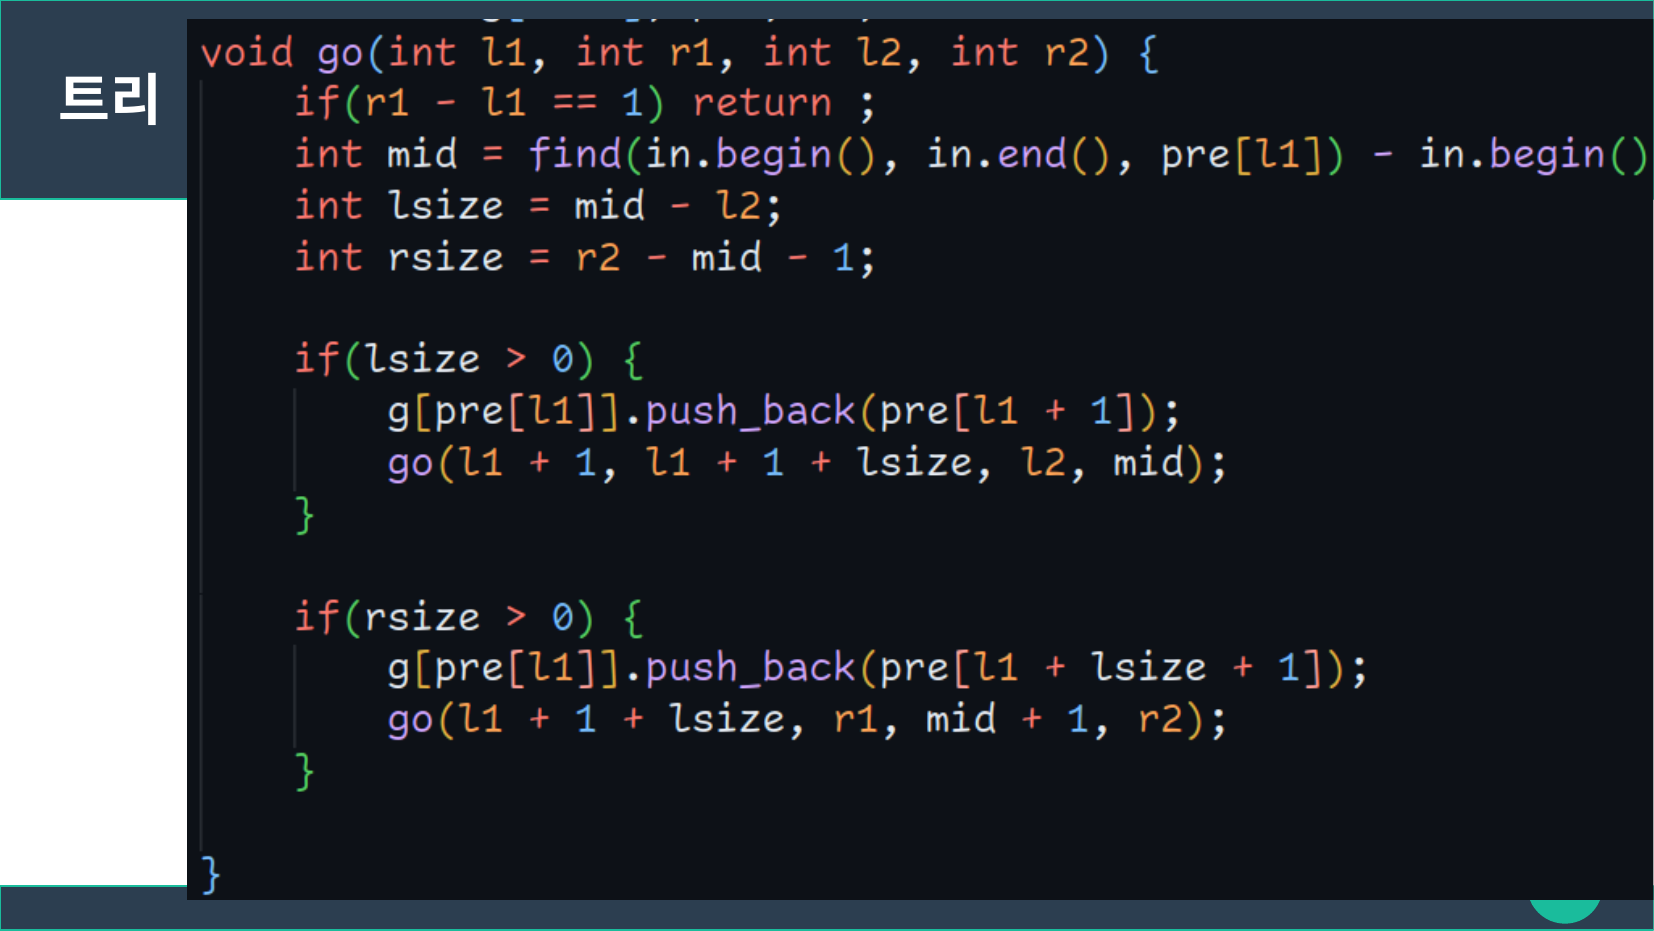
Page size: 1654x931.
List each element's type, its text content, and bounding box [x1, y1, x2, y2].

picture [187, 19, 1654, 901]
title 트리 [59, 37, 187, 155]
